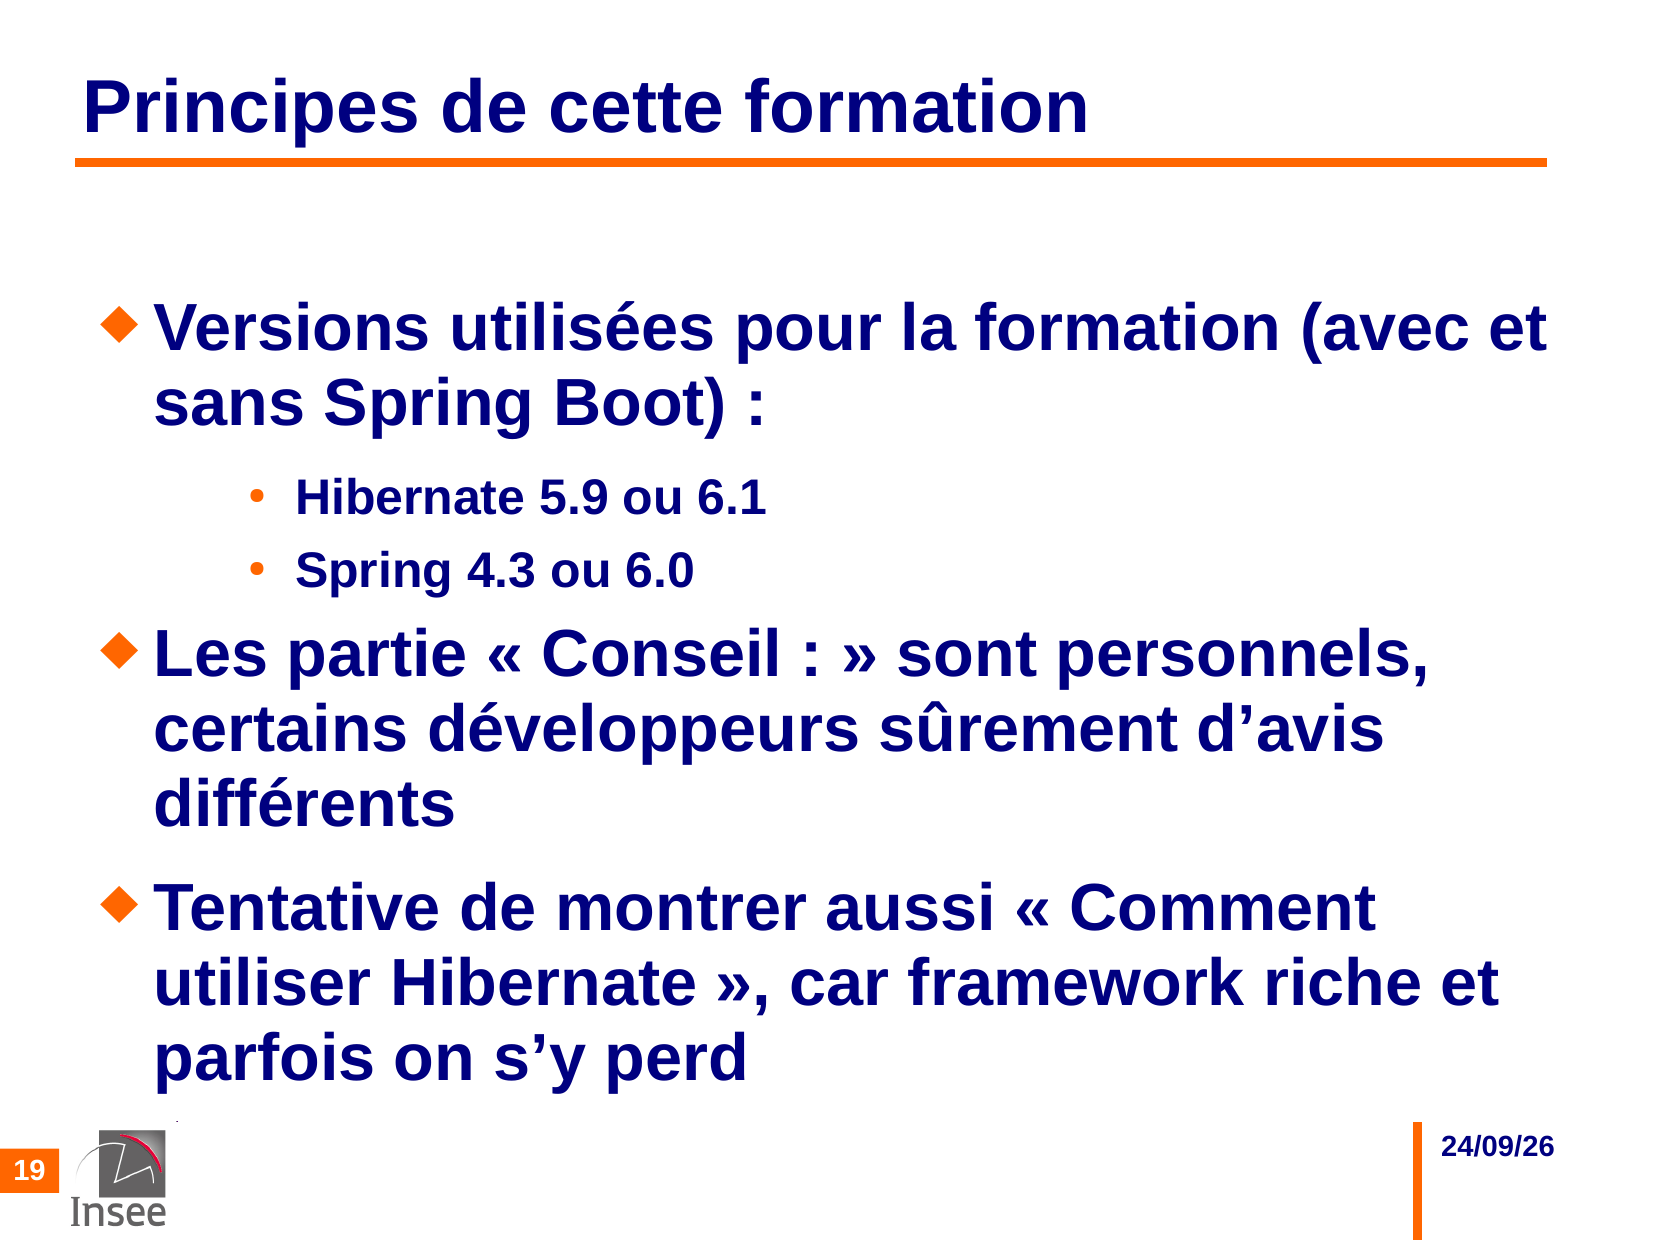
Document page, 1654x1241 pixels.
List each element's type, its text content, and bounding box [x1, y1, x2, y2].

title Principes de cette formation [82, 49, 1619, 163]
picture [62, 1121, 178, 1241]
list Versions utilisées pour la formation (avec et sans Spring Boot) : Hibernate 5.9 ou 6.1 Spring 4.3 ou 6.0 Les partie « Conseil : » sont personnels, certains développeurs sûrement d’avis différents Tentative de montrer aussi « Comment utiliser Hibernate », car framework riche et parfois on s’y perd [82, 290, 1571, 1099]
